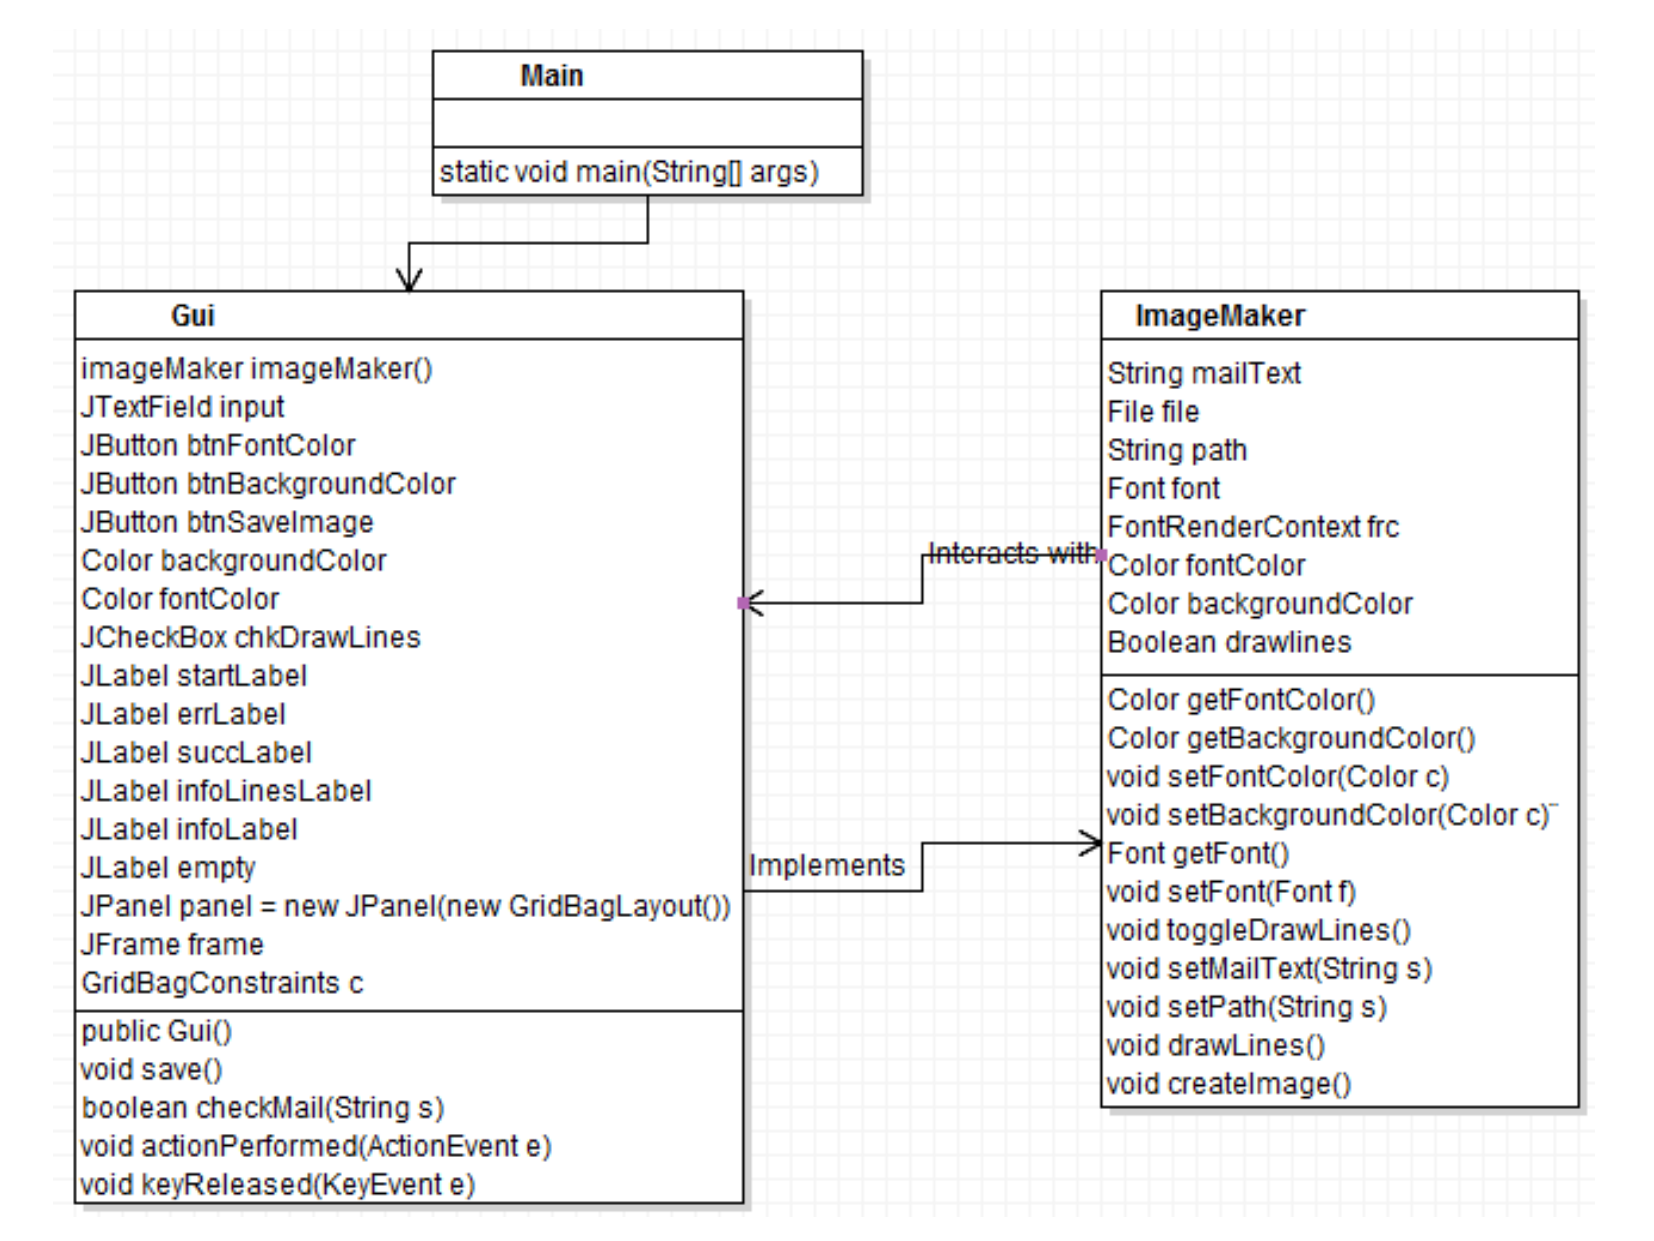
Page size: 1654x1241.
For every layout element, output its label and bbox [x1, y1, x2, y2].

picture [53, 29, 1595, 1217]
